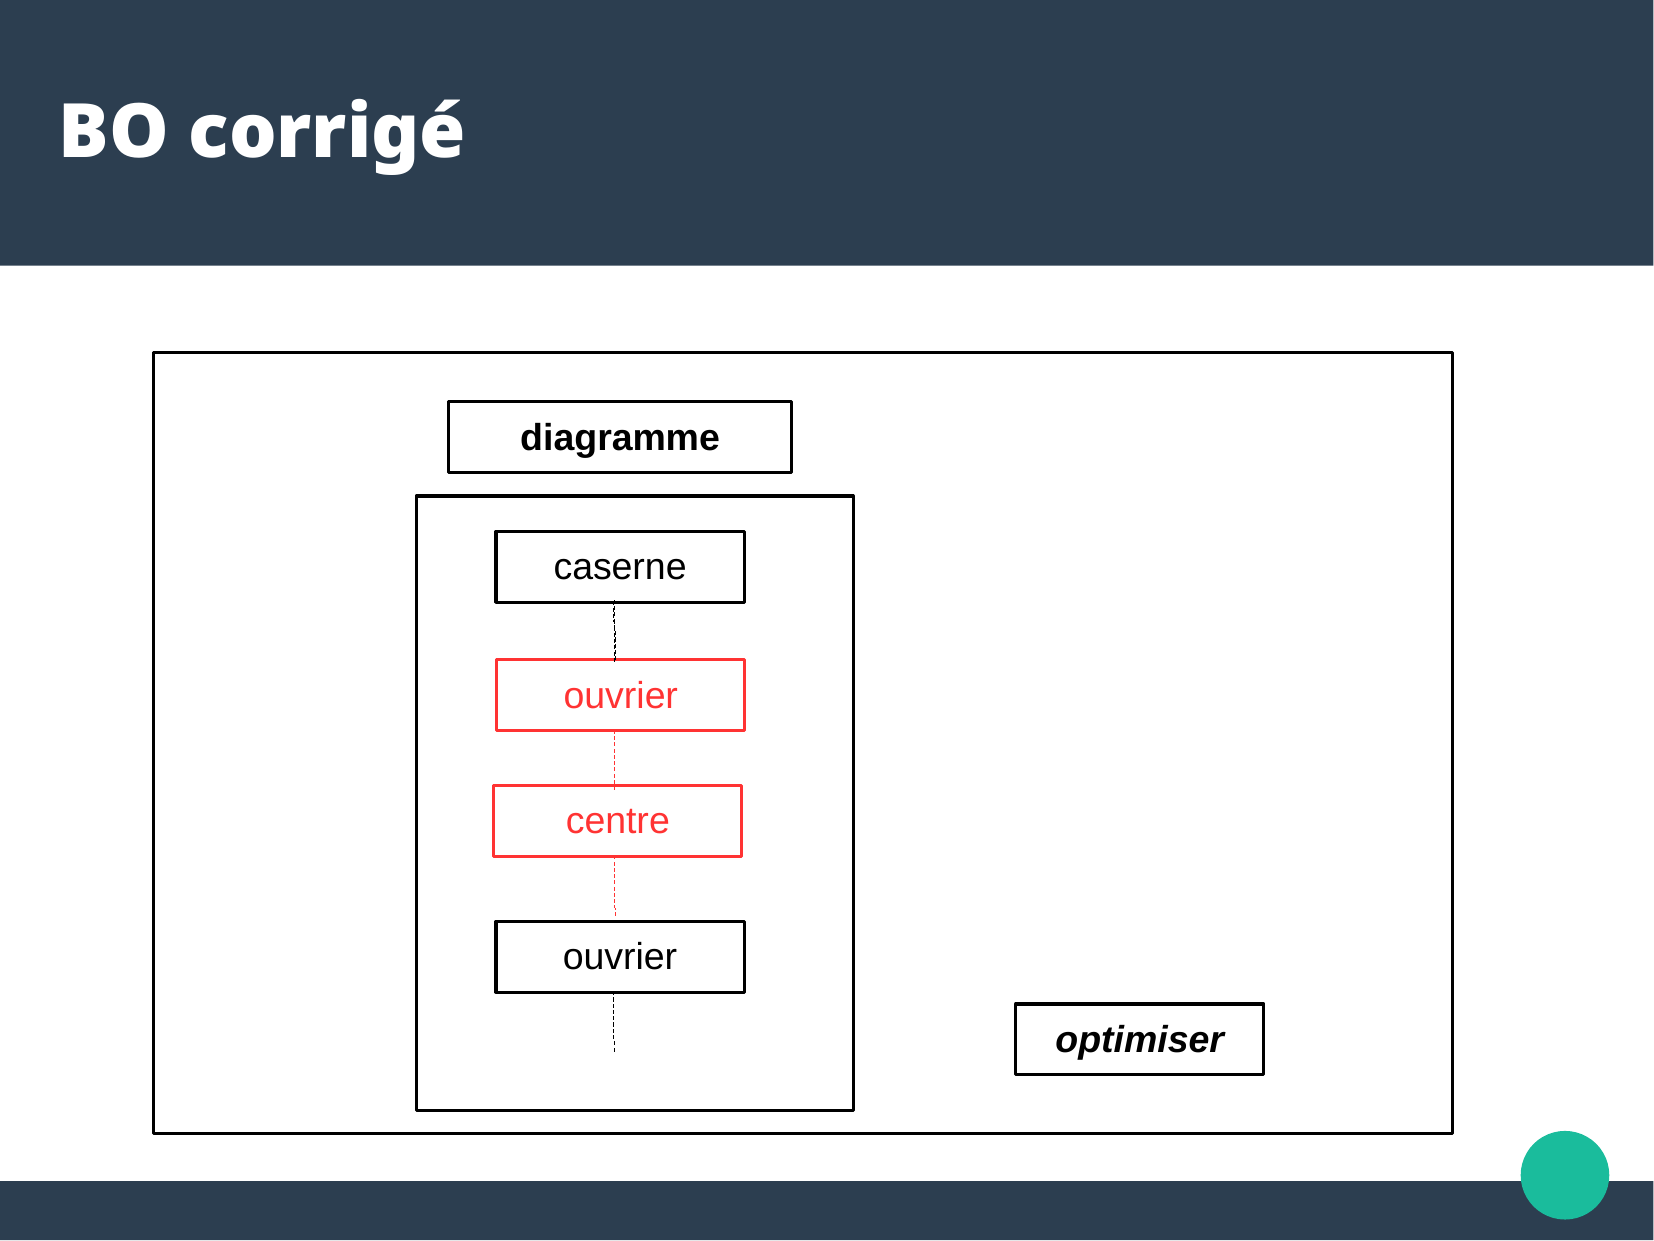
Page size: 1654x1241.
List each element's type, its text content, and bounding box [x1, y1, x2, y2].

text_box diagramme [448, 401, 792, 473]
text_box optimiser [1015, 1003, 1264, 1075]
text_box ouvrier [496, 921, 745, 993]
title BO corrigé [59, 49, 1595, 207]
text_box caserne [496, 531, 745, 603]
text_box [153, 352, 1453, 1134]
